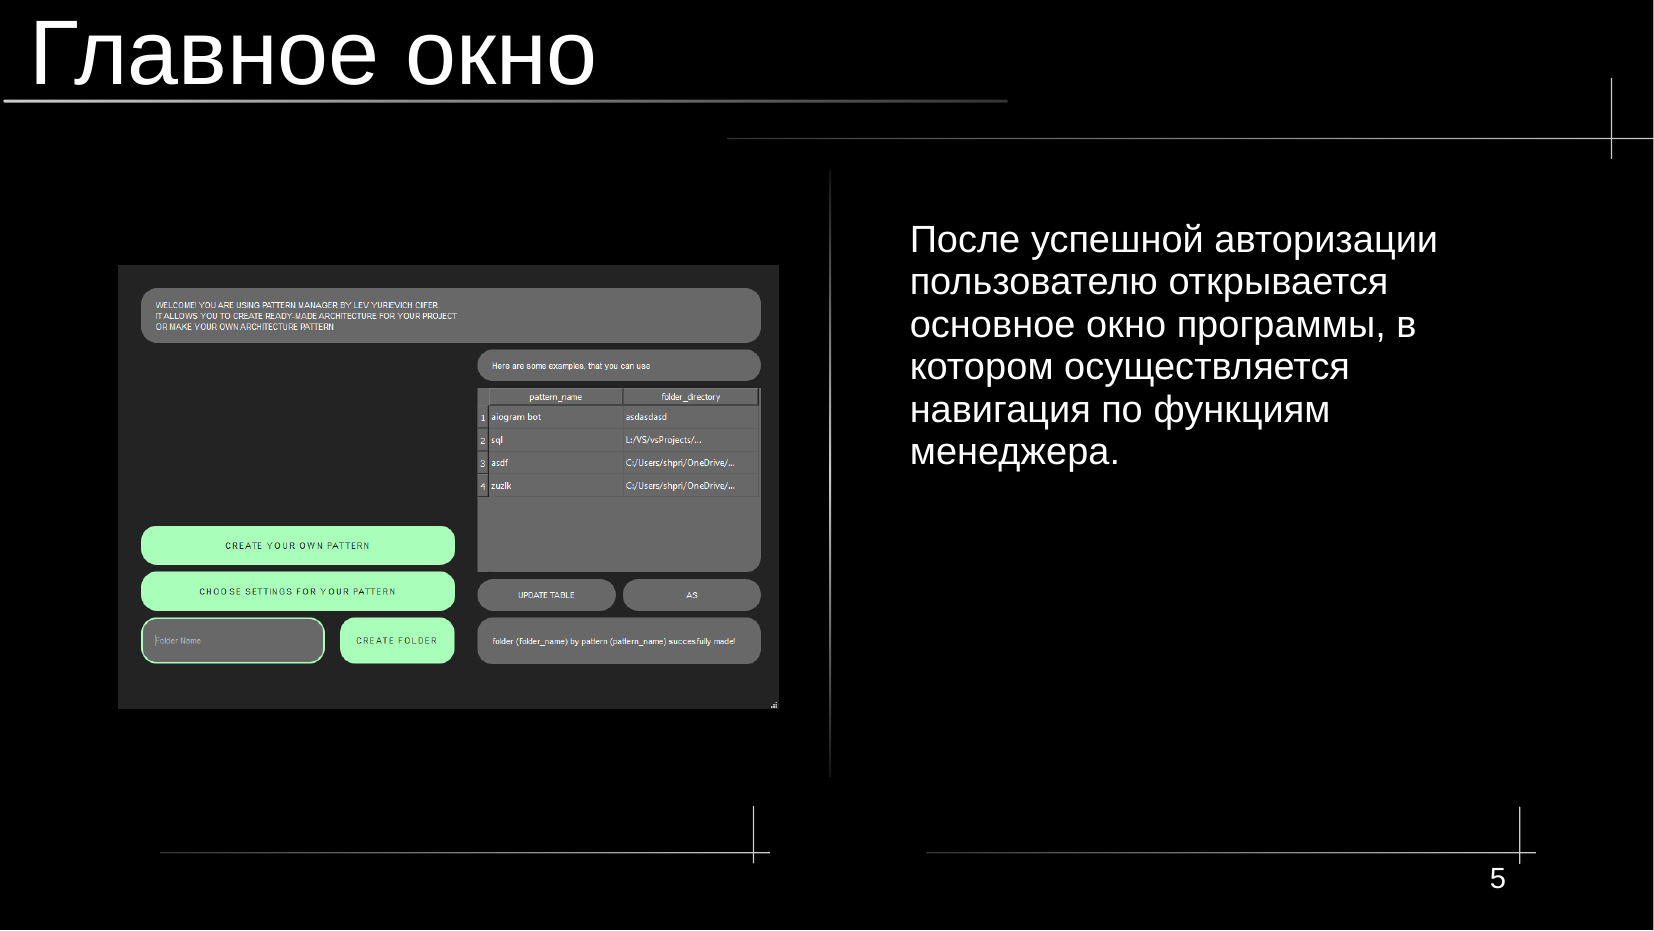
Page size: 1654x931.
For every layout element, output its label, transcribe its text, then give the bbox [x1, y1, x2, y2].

list После успешной авторизации пользователю открывается основное окно программы, в котором осуществляется навигация по функциям менеджера. [845, 217, 1536, 475]
title Главное окно [29, 0, 1595, 107]
picture [118, 265, 779, 709]
